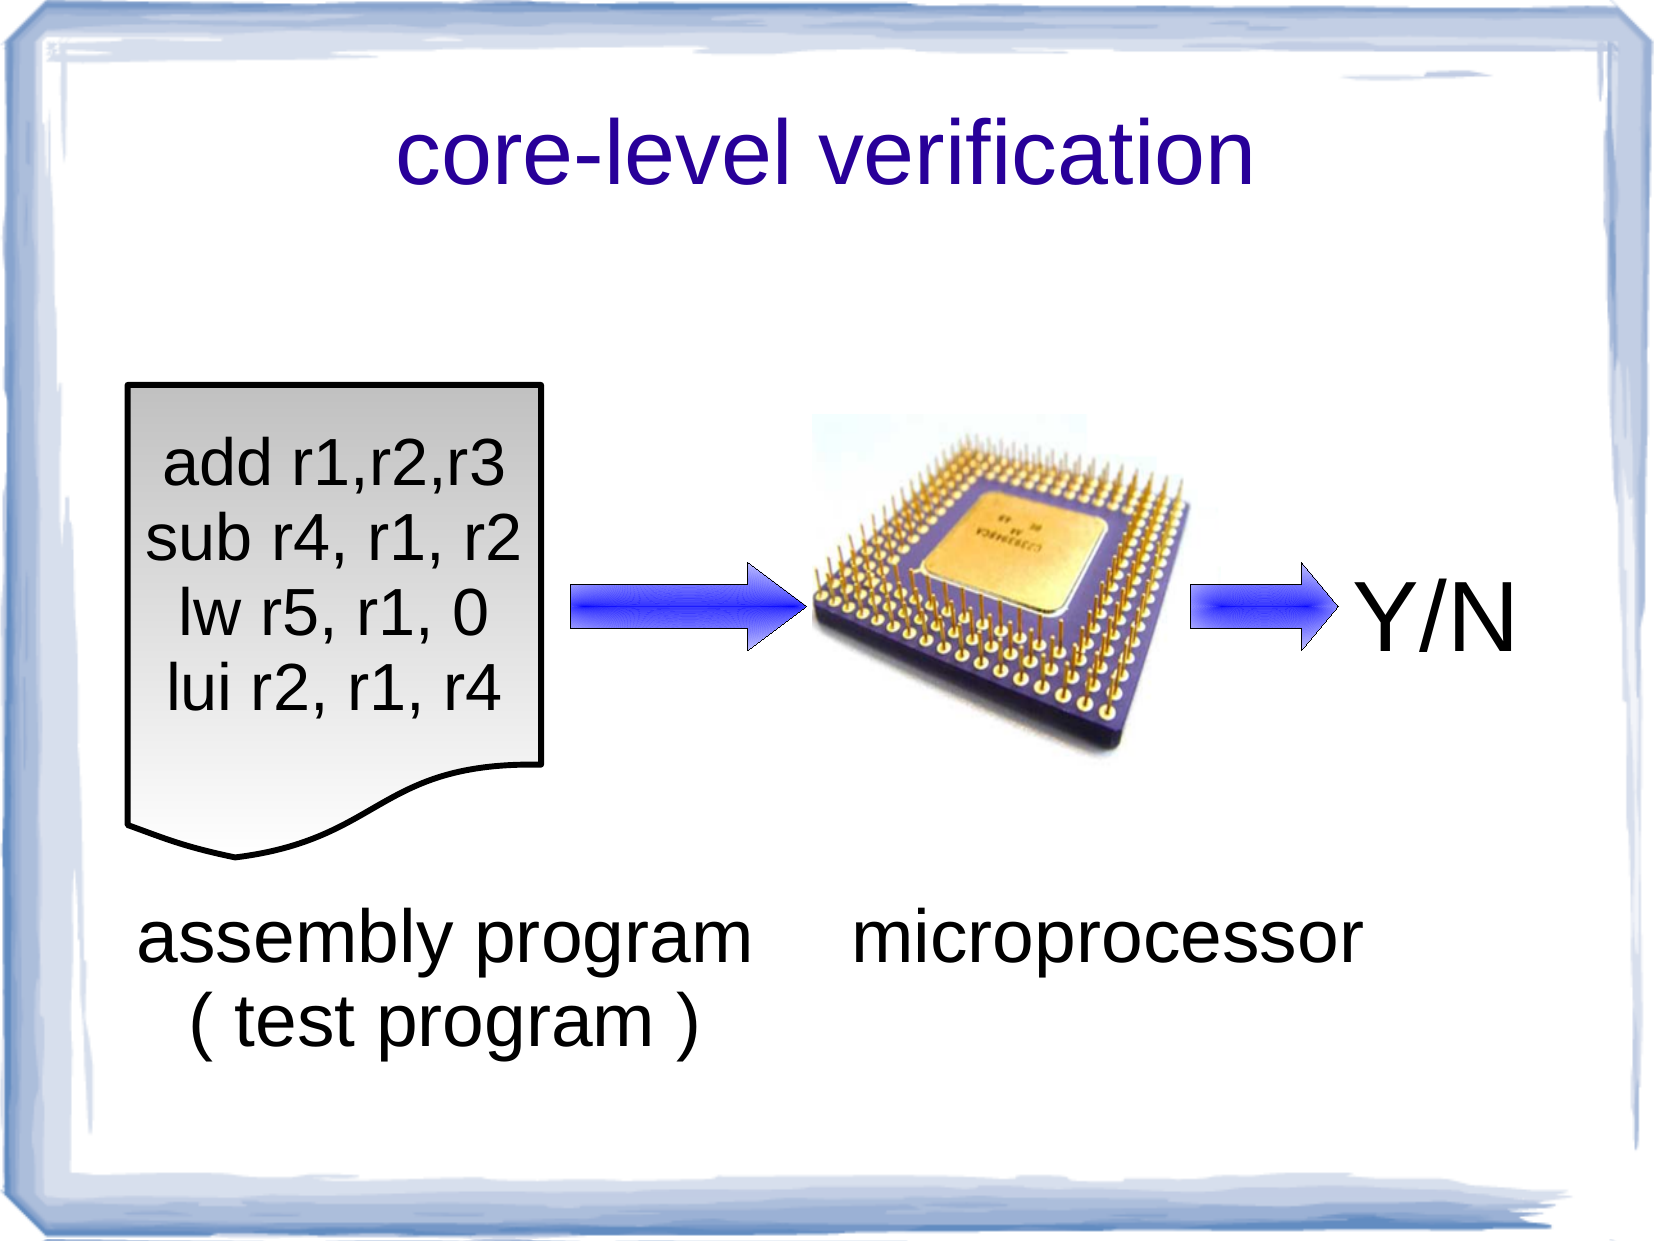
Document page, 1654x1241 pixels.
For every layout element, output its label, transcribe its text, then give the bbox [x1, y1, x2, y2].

text_box Y/N [1338, 553, 1548, 681]
title core-level verification [82, 49, 1571, 257]
picture [0, 0, 1654, 1241]
text_box microprocessor [836, 886, 1380, 986]
text_box add r1,r2,r3 sub r4, r1, r2 lw r5, r1, 0 lui r2, r1, r4 [127, 384, 542, 858]
text_box [1190, 562, 1338, 651]
text_box assembly program ( test program ) [121, 886, 769, 1070]
text_box [570, 562, 807, 651]
